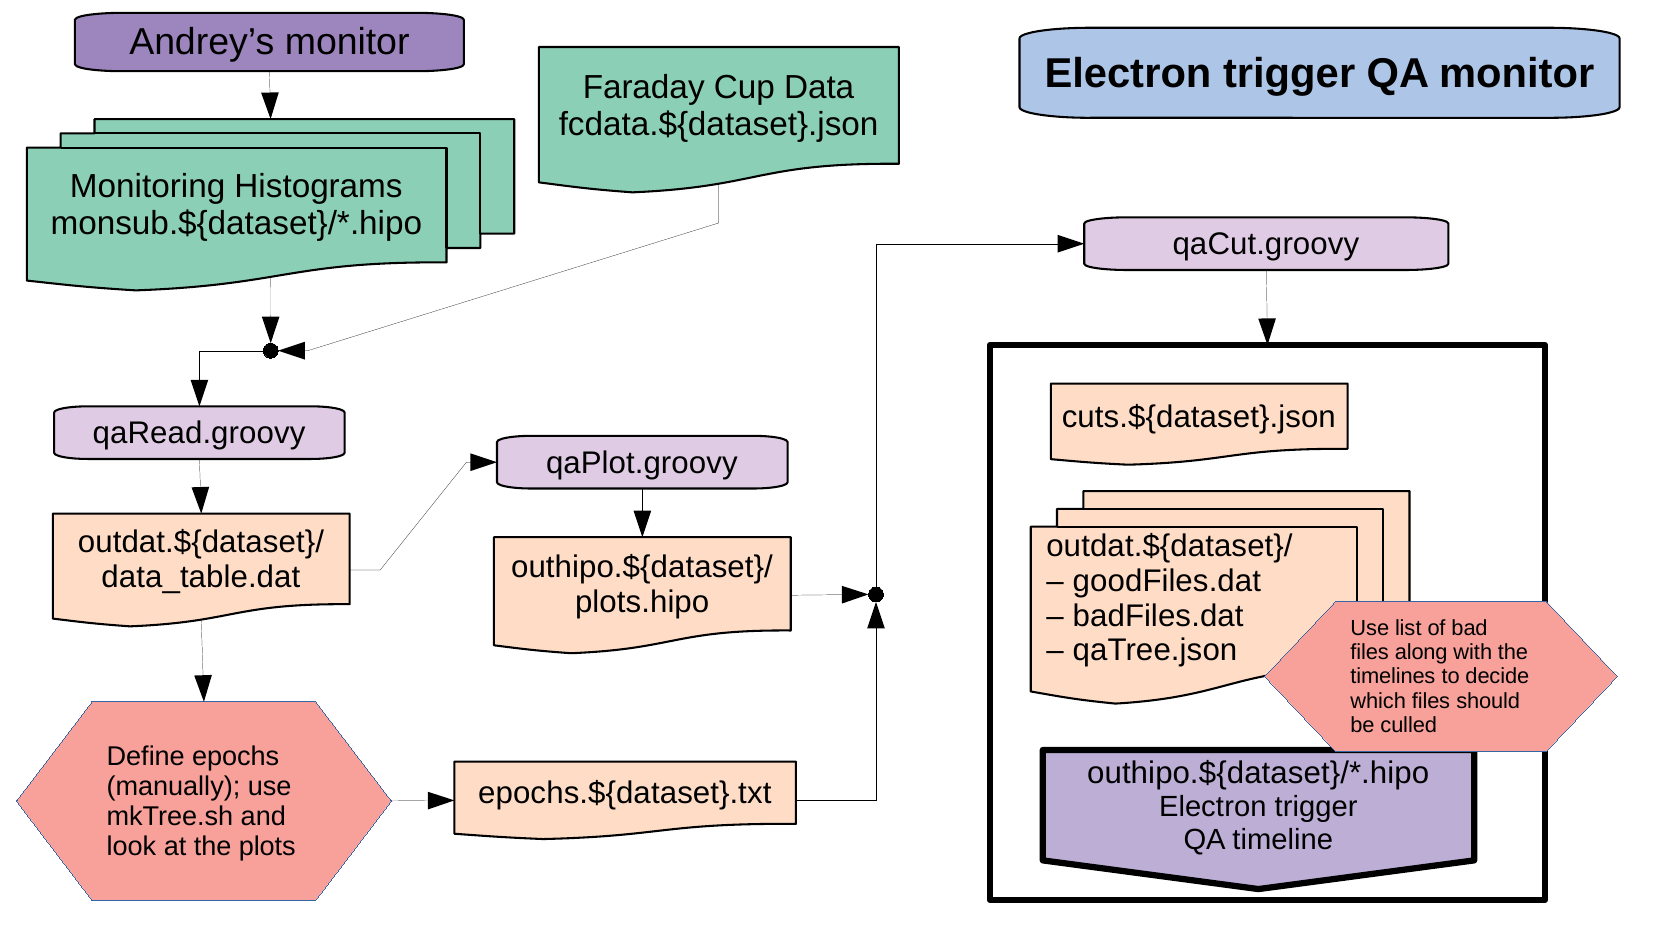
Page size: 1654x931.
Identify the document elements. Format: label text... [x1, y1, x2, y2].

text_box outdat.${dataset}/ – goodFiles.dat – badFiles.dat – qaTree.json [1030, 491, 1410, 704]
text_box outdat.${dataset}/ data_table.dat [52, 513, 350, 627]
text_box Monitoring Histograms monsub.${dataset}/*.hipo [26, 119, 515, 291]
text_box Faraday Cup Data fcdata.${dataset}.json [538, 47, 899, 193]
text_box cuts.${dataset}.json [1050, 383, 1348, 465]
text_box [263, 343, 279, 359]
text_box Andrey’s monitor [74, 12, 464, 72]
text_box Define epochs (manually); use mkTree.sh and look at the plots [16, 701, 391, 901]
text_box outhipo.${dataset}/ plots.hipo [493, 537, 791, 654]
text_box Electron trigger QA monitor [1019, 27, 1620, 118]
text_box epochs.${dataset}.txt [454, 761, 796, 840]
text_box [868, 586, 884, 602]
text_box Use list of bad files along with the timelines to decide which files should be culled [1264, 601, 1618, 752]
text_box qaRead.groovy [54, 406, 345, 459]
text_box qaCut.groovy [1084, 217, 1449, 271]
text_box qaPlot.groovy [497, 435, 788, 489]
text_box outhipo.${dataset}/*.hipo Electron trigger QA timeline [1042, 750, 1475, 890]
